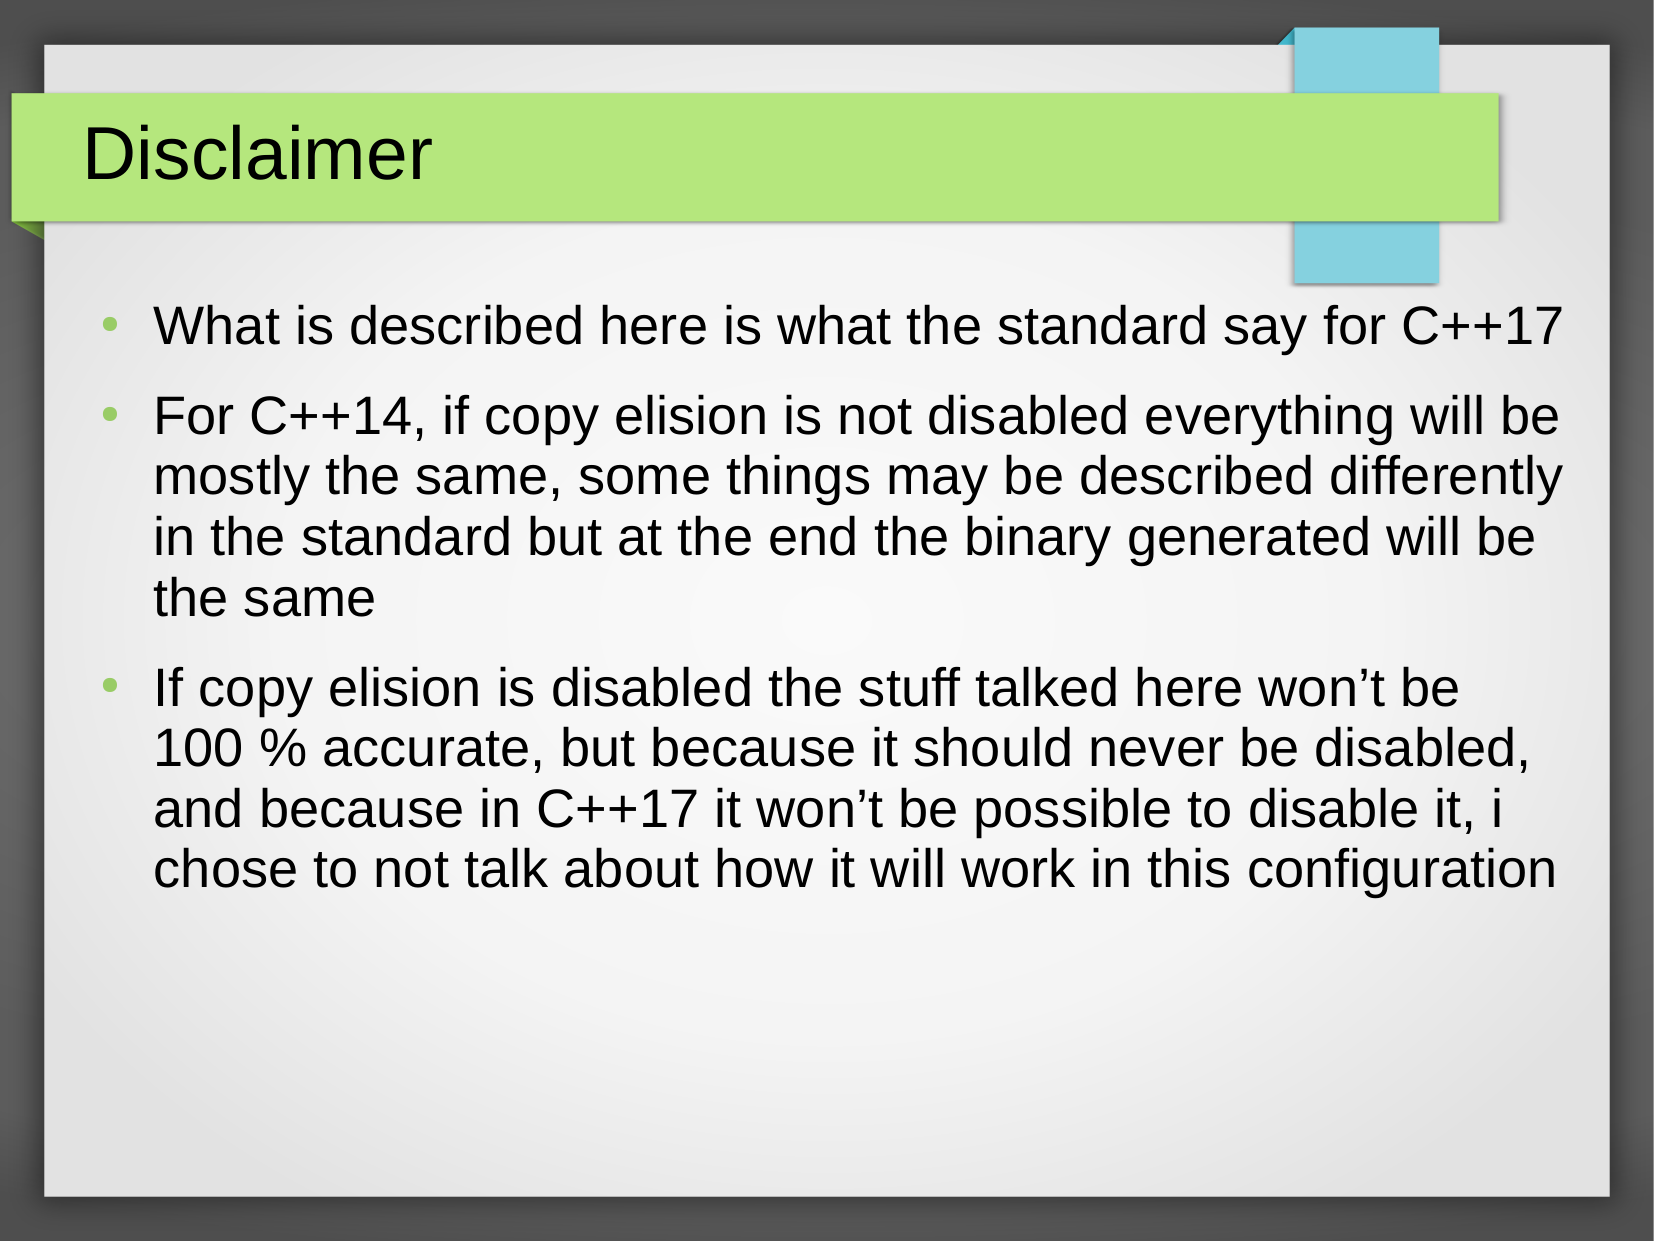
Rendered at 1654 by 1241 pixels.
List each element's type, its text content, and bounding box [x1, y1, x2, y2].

title Disclaimer [82, 94, 1264, 213]
picture [0, 0, 1654, 1241]
list What is described here is what the standard say for C++17 For C++14, if copy elision is not disabled everything will be mostly the same, some things may be described differently in the standard but at the end the binary generated will be the same If copy elision is disabled the stuff talked here won’t be 100 % accurate, but because it should never be disabled, and because in C++17 it won’t be possible to disable it, i chose to not talk about how it will work in this configuration [82, 295, 1571, 1015]
